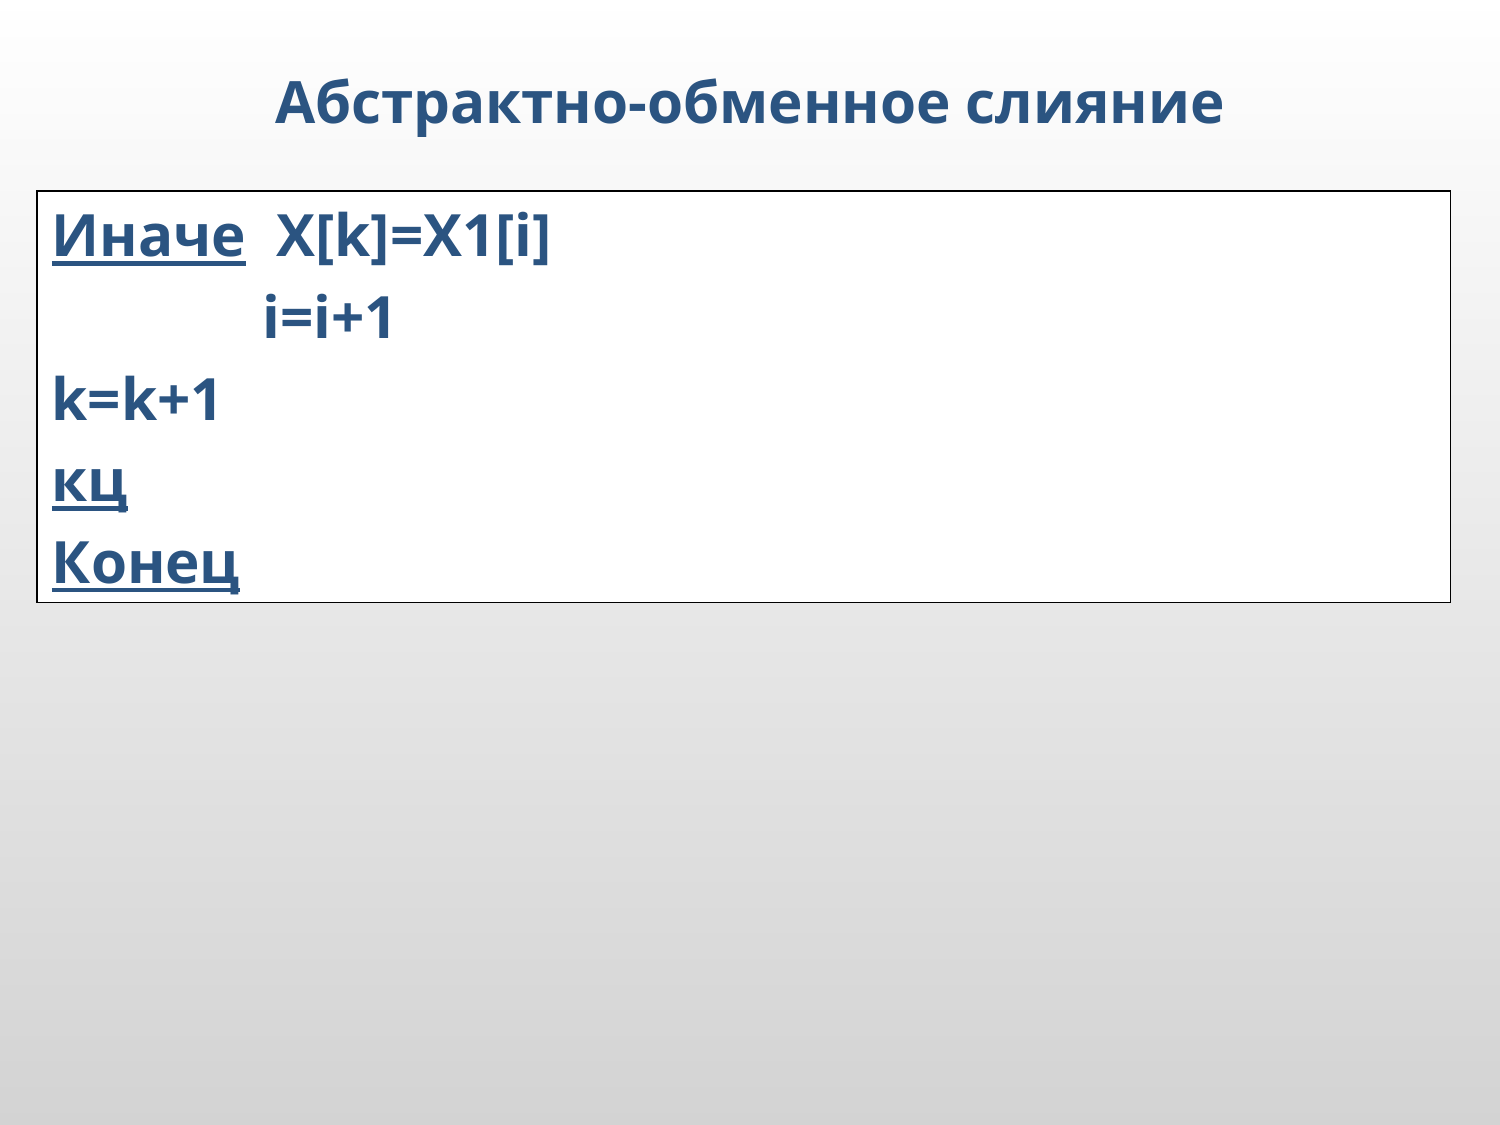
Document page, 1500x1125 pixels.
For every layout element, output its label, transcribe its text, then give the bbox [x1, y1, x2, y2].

text_box Иначе X[k]=X1[i] i=i+1 k=k+1 кц Конец [37, 191, 1451, 603]
text_box Абстрактно-обменное слияние [74, 62, 1425, 138]
